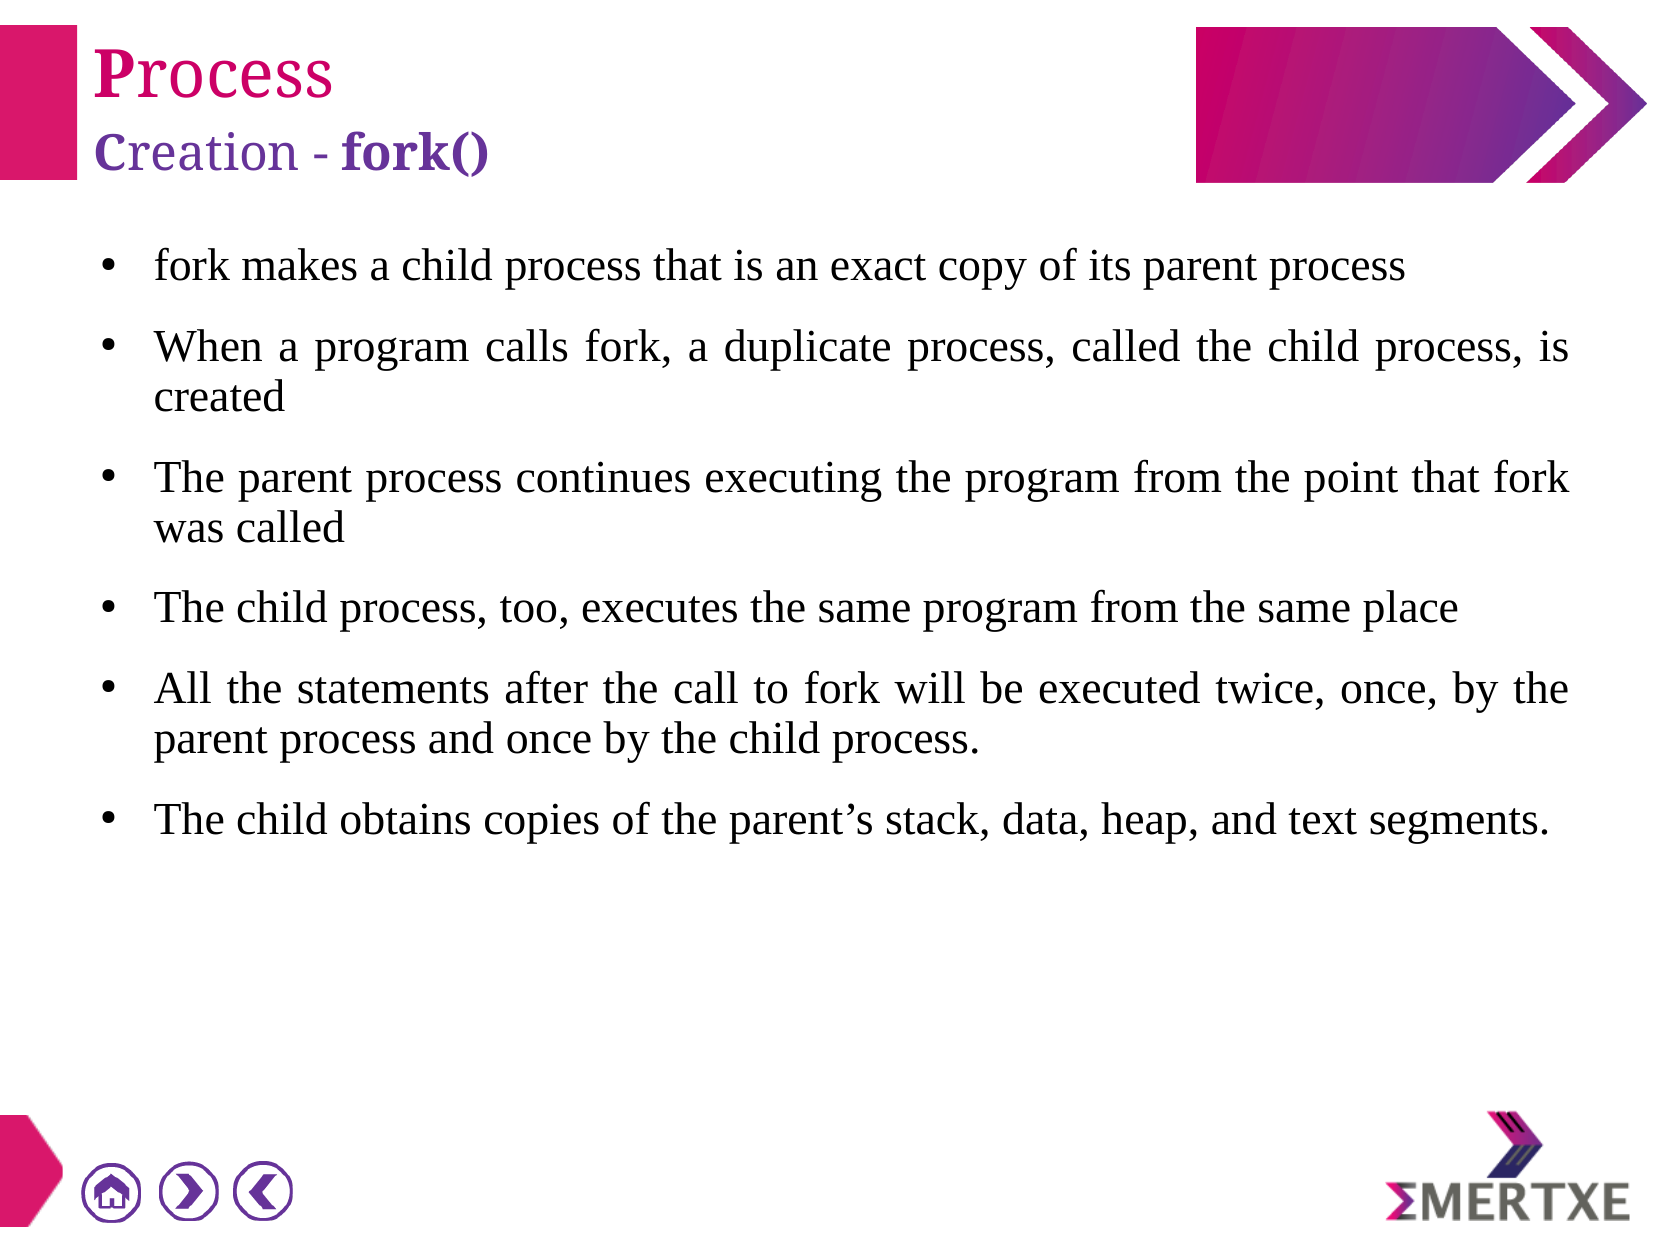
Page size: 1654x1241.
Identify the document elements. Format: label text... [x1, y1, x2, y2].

picture [1385, 1107, 1631, 1221]
title Process Creation - fork() [93, 2, 1571, 210]
picture [233, 1161, 293, 1221]
picture [1571, 27, 1647, 183]
picture [159, 1161, 219, 1221]
list fork makes a child process that is an exact copy of its parent process When a program calls fork, a duplicate process, called the child process, is created The parent process continues executing the program from the point that fork was called The child process, too, executes the same program from the same place All the statements after the call to fork will be executed twice, once, by the parent process and once by the child process. The child obtains copies of the parent’s stack, data, heap, and text segments. [82, 240, 1571, 1081]
picture [81, 1163, 141, 1223]
